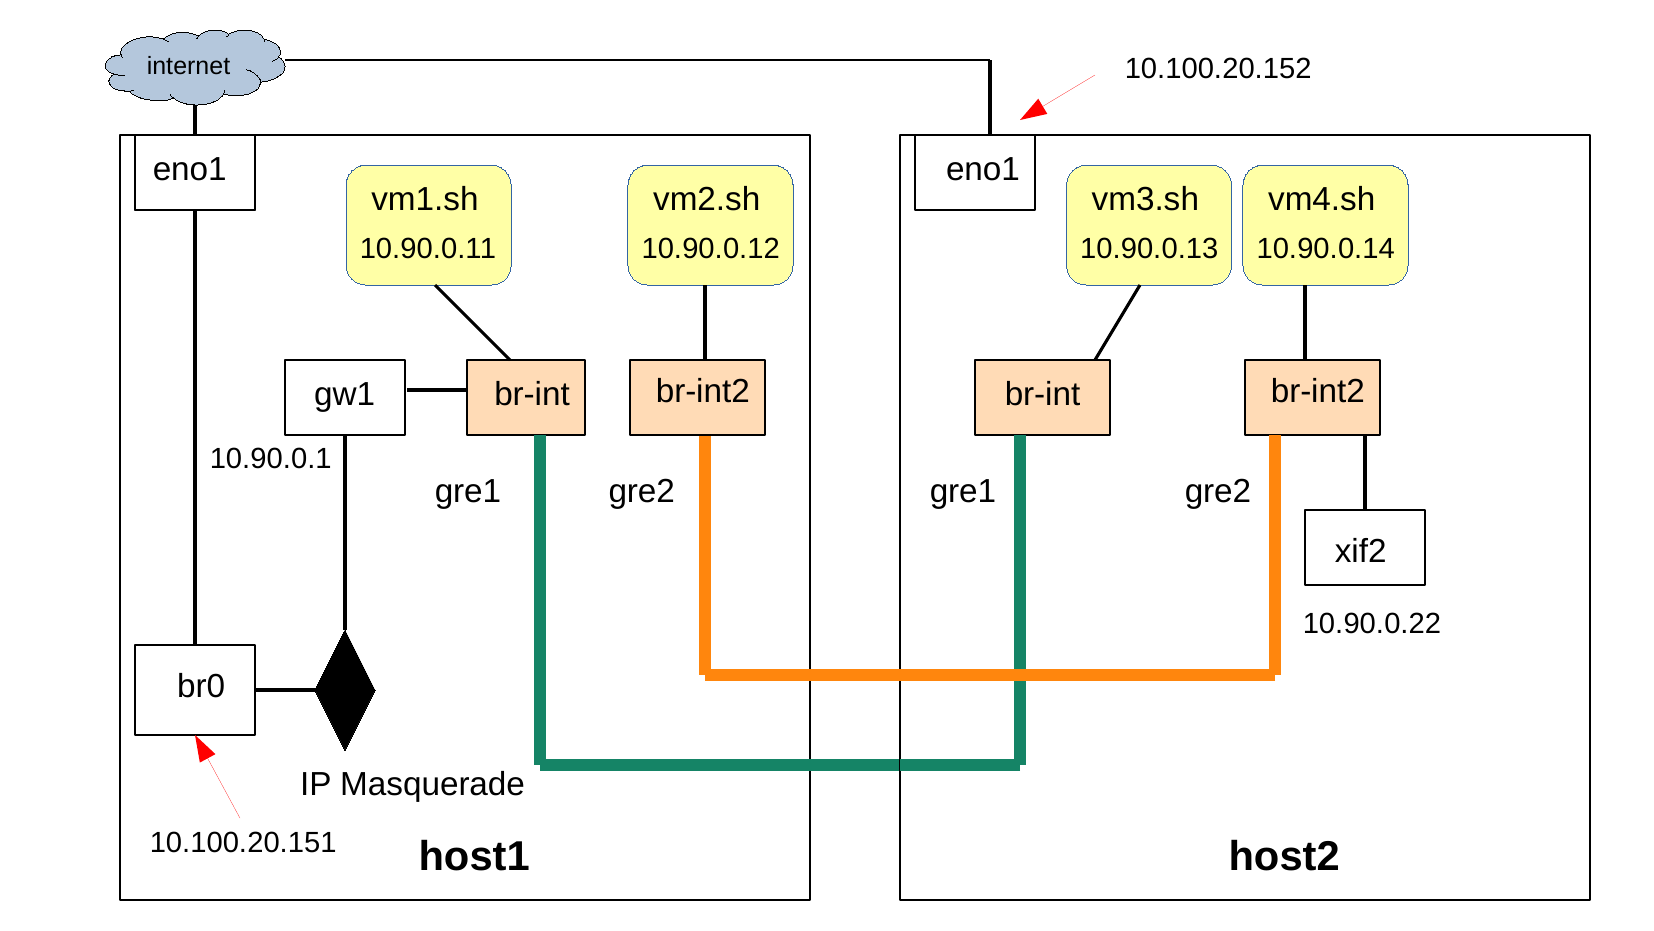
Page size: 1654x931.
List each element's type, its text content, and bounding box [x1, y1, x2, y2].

text_box br-int [990, 368, 1096, 421]
text_box br-int [479, 368, 586, 421]
text_box gre1 [915, 465, 1012, 517]
text_box gre2 [1170, 465, 1267, 517]
text_box [900, 135, 1591, 901]
text_box internet [105, 30, 286, 106]
text_box 10.90.0.12 [626, 225, 796, 277]
text_box [120, 135, 811, 901]
text_box vm3.sh [1076, 173, 1214, 225]
text_box xif2 [1320, 525, 1411, 577]
text_box vm1.sh [356, 173, 494, 225]
text_box vm4.sh [1253, 173, 1391, 225]
text_box vm2.sh [638, 173, 776, 225]
text_box eno1 [138, 143, 242, 196]
text_box br0 [162, 660, 241, 712]
text_box [900, 681, 1014, 759]
text_box 10.100.20.151 [135, 818, 352, 871]
text_box 10.100.20.152 [1110, 45, 1327, 97]
text_box 10.90.0.14 [1241, 225, 1411, 277]
text_box gw1 [299, 368, 391, 421]
text_box gre2 [593, 465, 691, 517]
text_box 10.90.0.13 [1065, 225, 1234, 277]
text_box 10.90.0.1 [195, 435, 362, 487]
text_box br-int2 [641, 365, 766, 418]
text_box host2 [1213, 825, 1381, 887]
text_box br-int2 [1256, 365, 1381, 418]
text_box gre1 [420, 465, 517, 517]
text_box eno1 [931, 143, 1036, 196]
text_box 10.90.0.11 [345, 225, 512, 277]
text_box host1 [403, 825, 571, 887]
text_box IP Masquerade [285, 758, 541, 811]
text_box 10.90.0.22 [1288, 600, 1457, 652]
